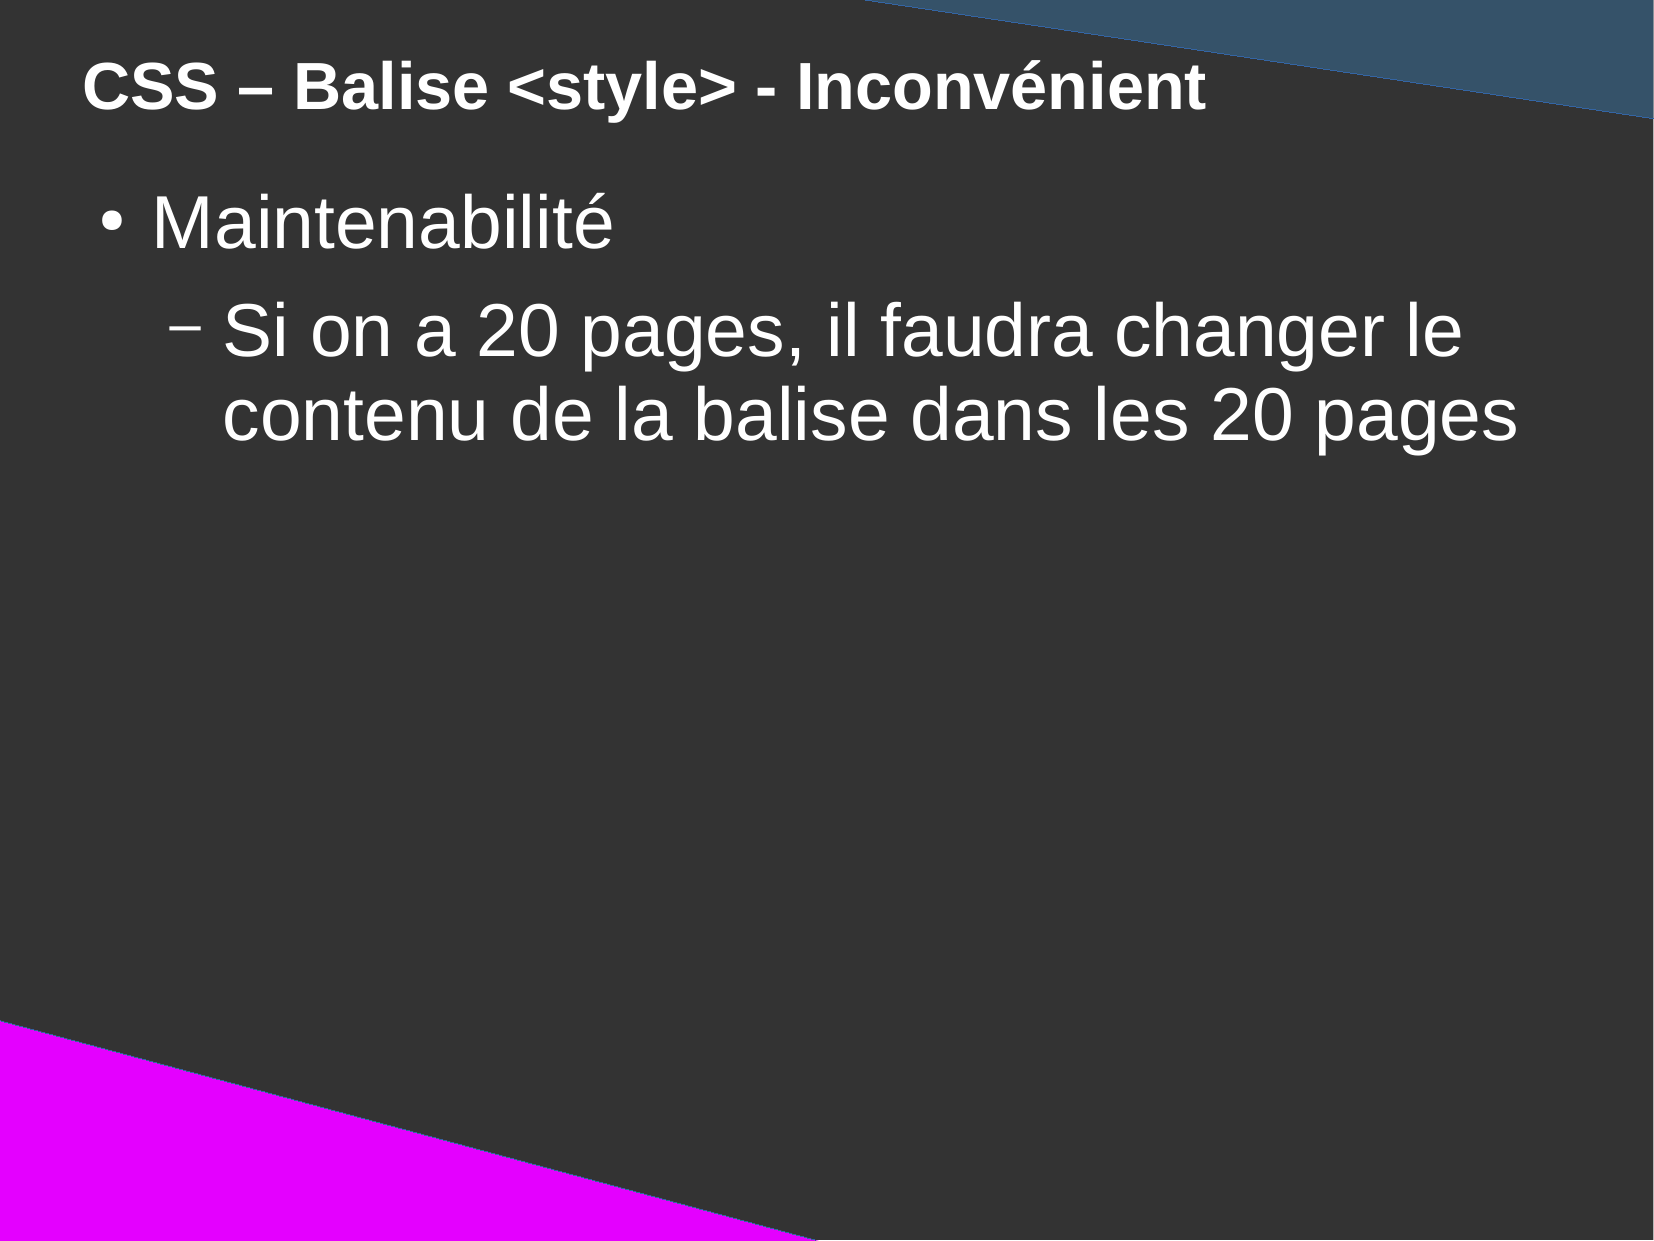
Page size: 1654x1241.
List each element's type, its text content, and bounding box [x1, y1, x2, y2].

title CSS – Balise <style> - Inconvénient [82, 49, 1571, 162]
text_box [865, 0, 1654, 119]
list Maintenabilité Si on a 20 pages, il faudra changer le contenu de la balise dans les 20 pages [80, 180, 1605, 945]
text_box [0, 1020, 819, 1241]
